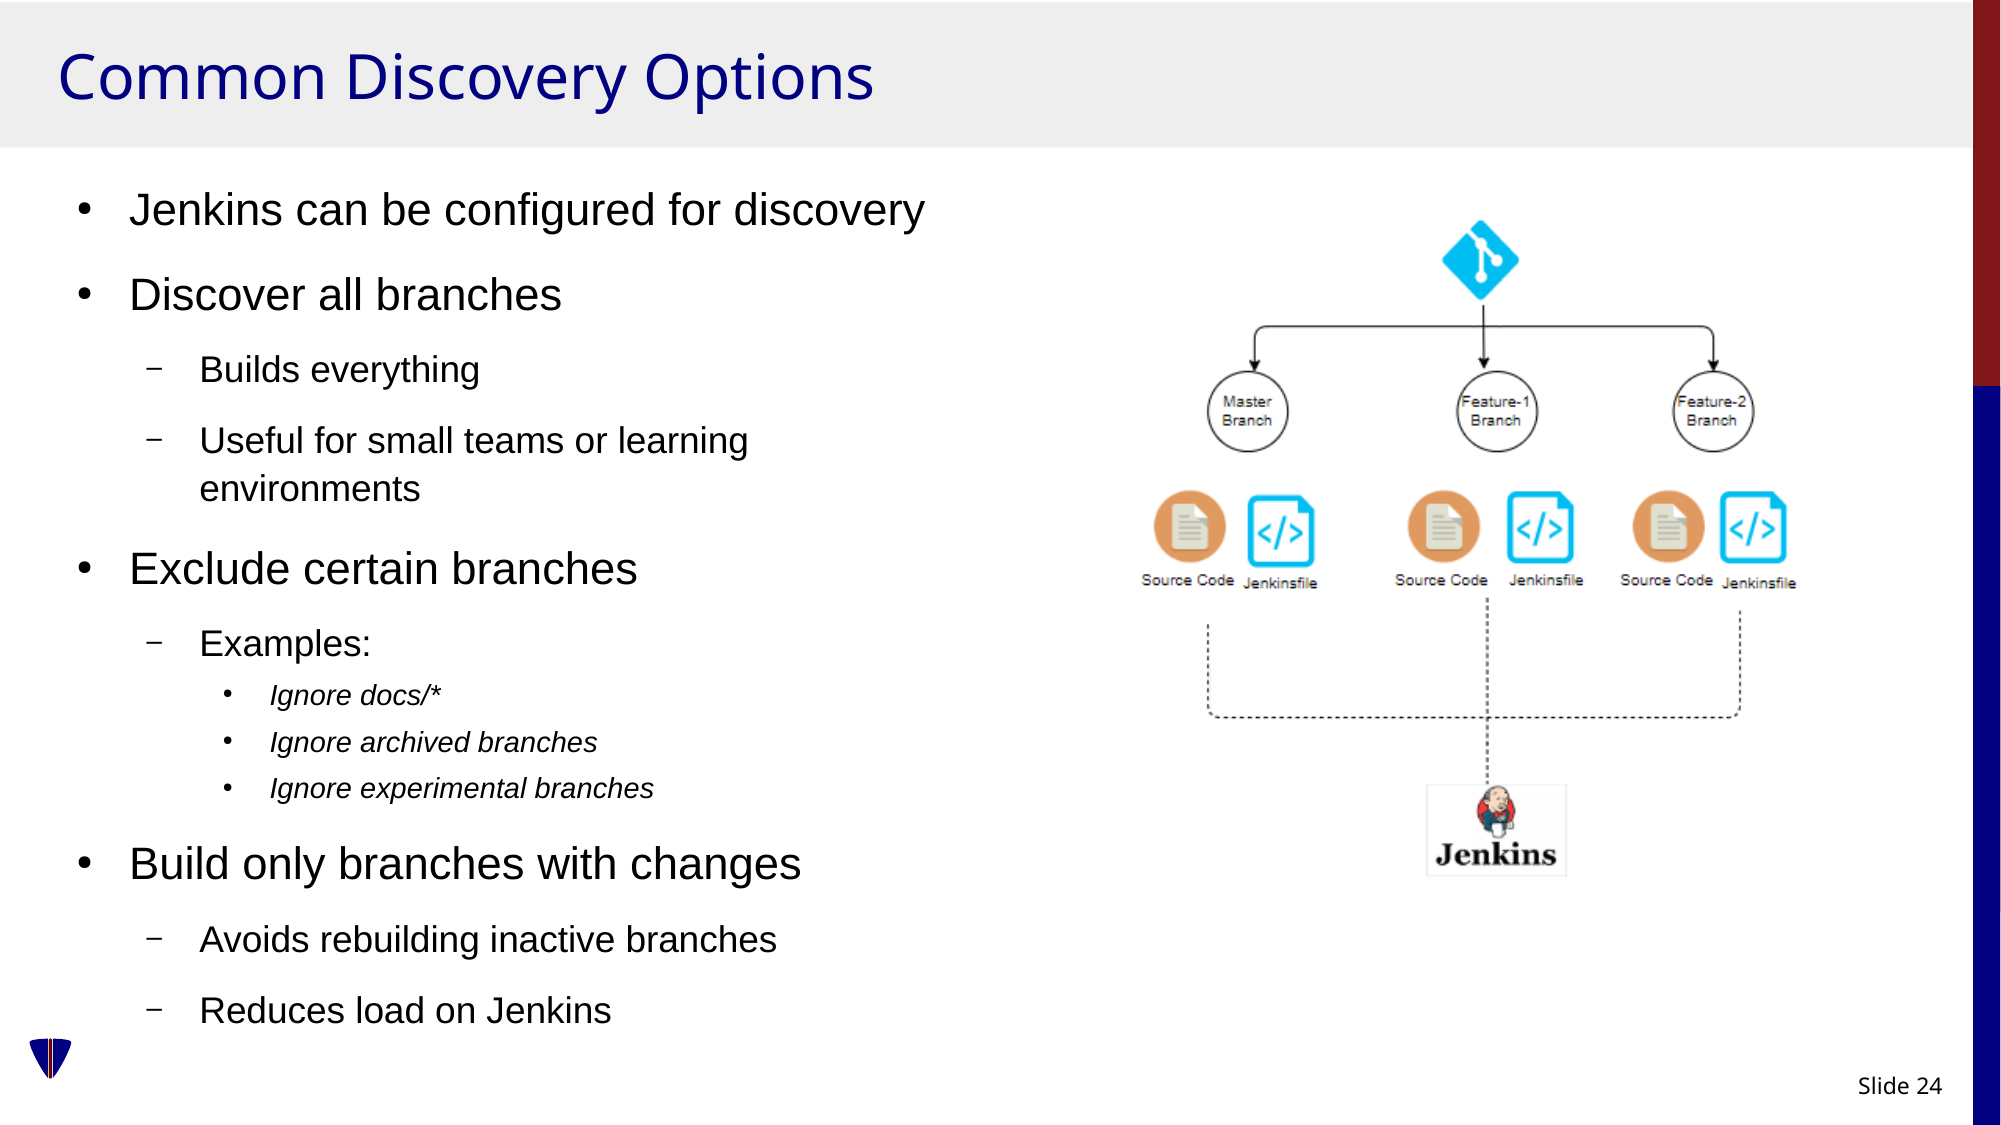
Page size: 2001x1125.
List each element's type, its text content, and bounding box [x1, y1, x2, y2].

title Common Discovery Options [0, 2, 1973, 148]
picture [1137, 213, 1802, 886]
list Jenkins can be configured for discovery Discover all branches Builds everything Useful for small teams or learning environments Exclude certain branches Examples: Ignore docs/* Ignore archived branches Ignore experimental branches Build only branches with changes Avoids rebuilding inactive branches Reduces load on Jenkins [59, 177, 945, 1034]
